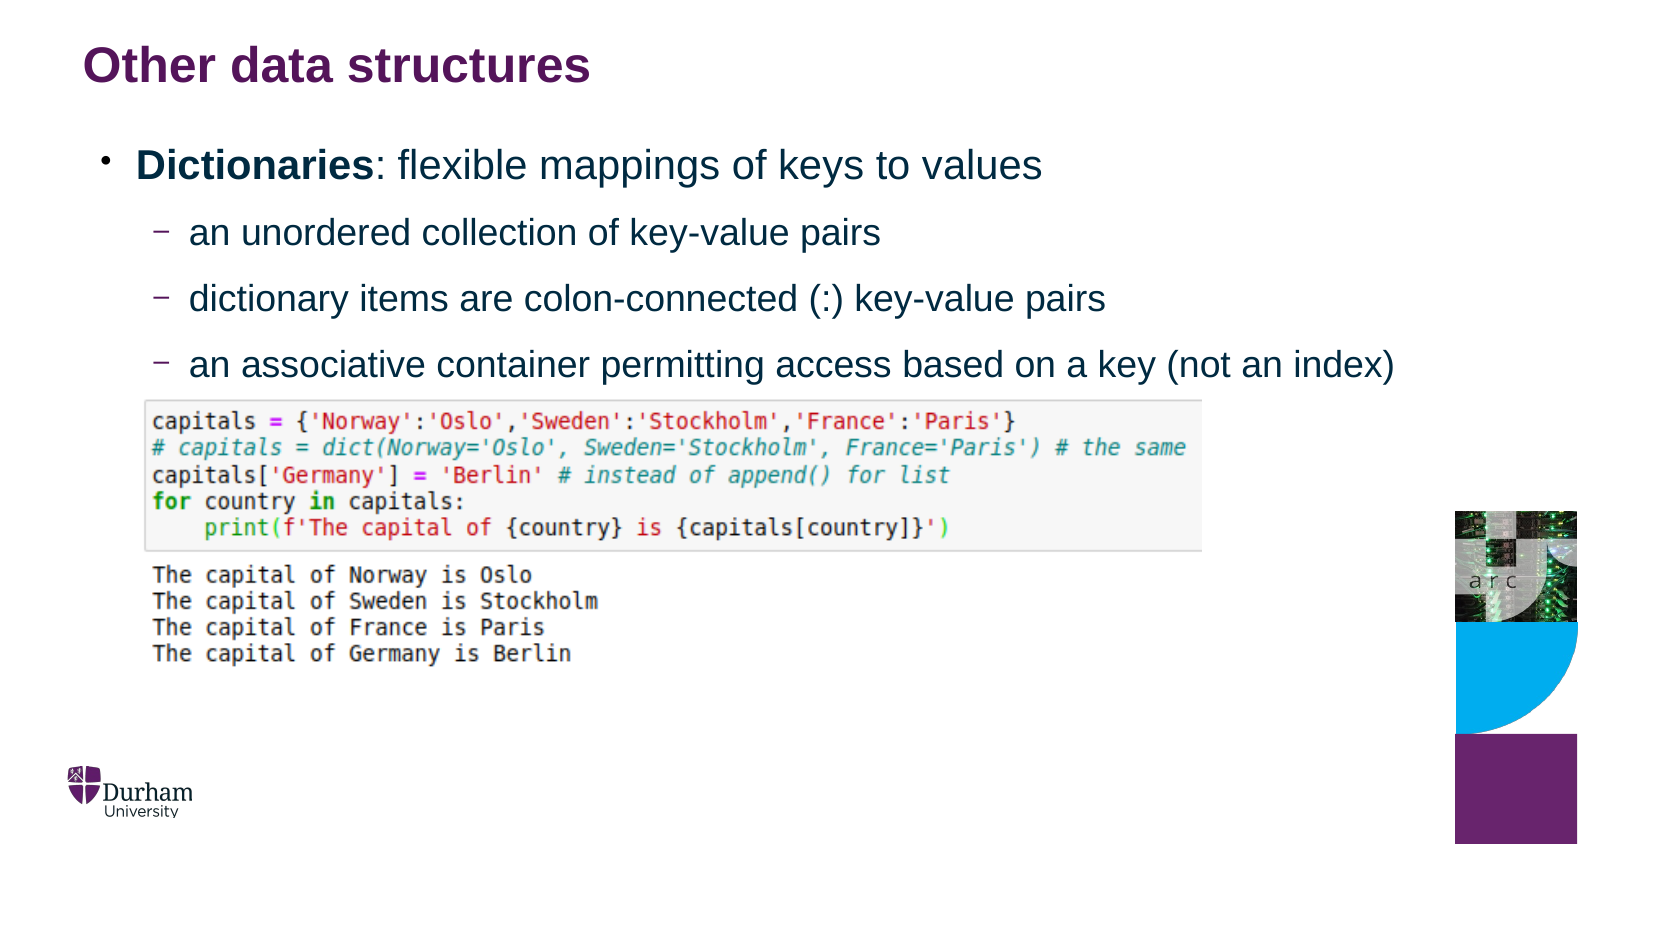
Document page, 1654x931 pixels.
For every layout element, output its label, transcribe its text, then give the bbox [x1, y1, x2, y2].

picture [1571, 637, 1578, 733]
picture [138, 395, 1202, 678]
title Other data structures [82, 37, 1571, 93]
picture [1571, 511, 1577, 621]
picture [67, 766, 192, 818]
list Dictionaries: flexible mappings of keys to values an unordered collection of key-value pairs dictionary items are colon-connected (:) key-value pairs an associative container permitting access based on a key (not an index) [82, 141, 1571, 745]
